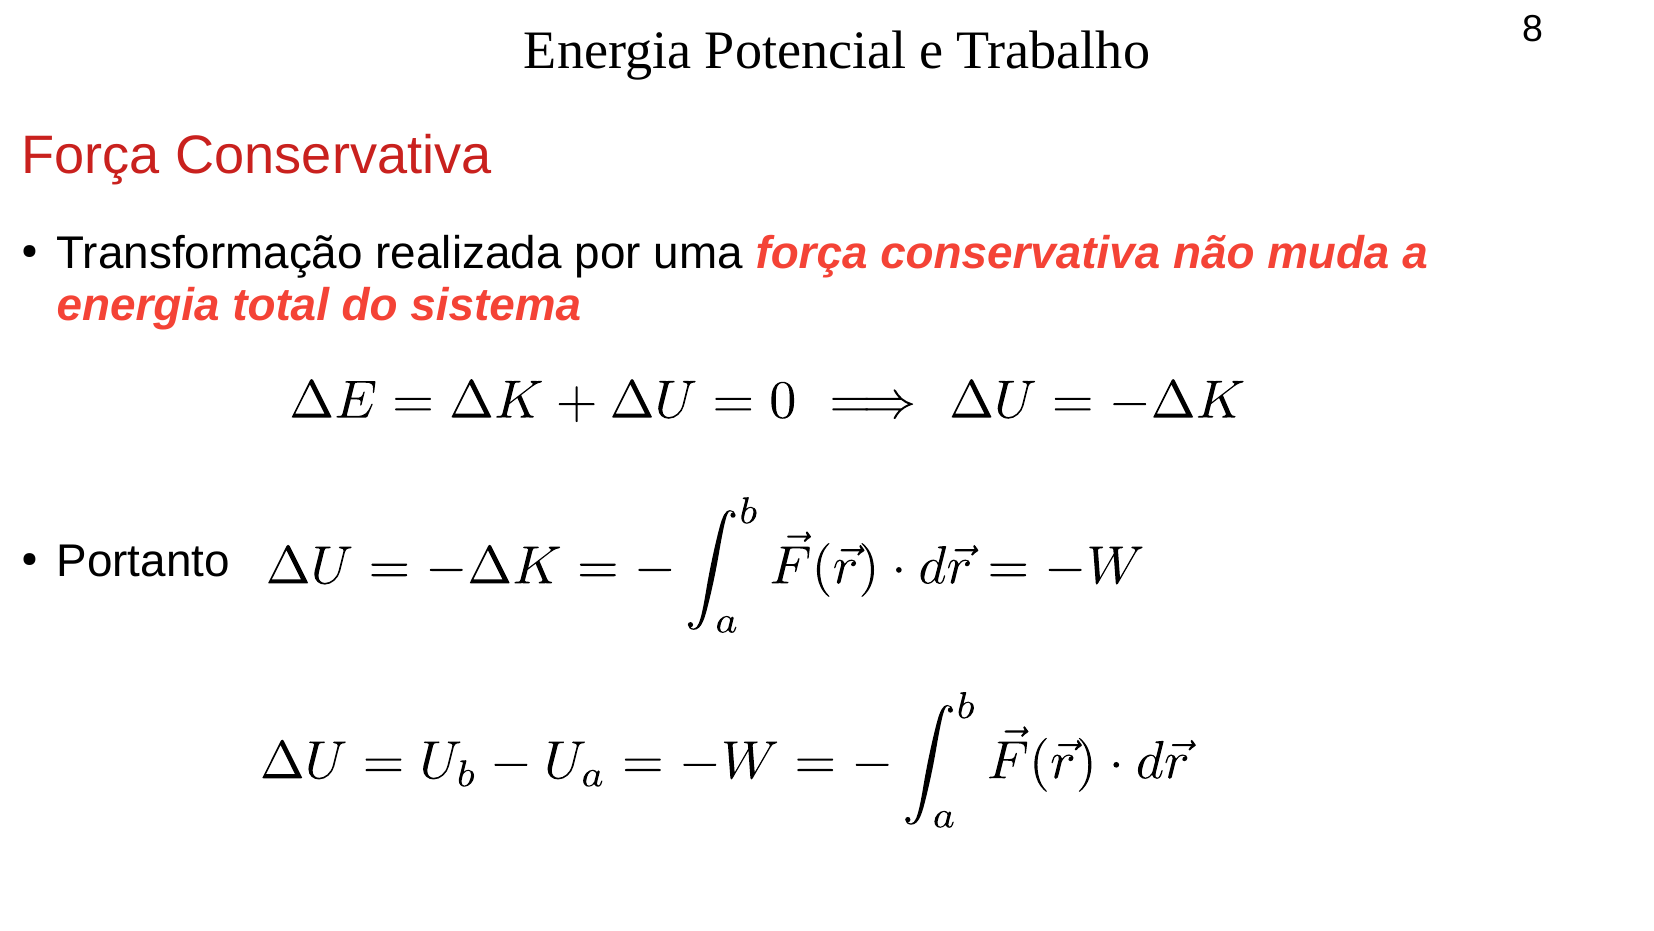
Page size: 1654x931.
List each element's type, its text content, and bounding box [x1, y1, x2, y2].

text_box <number> [1507, 0, 1654, 71]
picture [265, 497, 1143, 633]
picture [289, 379, 1244, 423]
text_box Energia Potencial e Trabalho [509, 0, 1166, 88]
text_box Força Conservativa Transformação realizada por uma força conservativa não muda a energia total do sistema Portanto [6, 117, 1610, 631]
picture [259, 692, 1196, 828]
